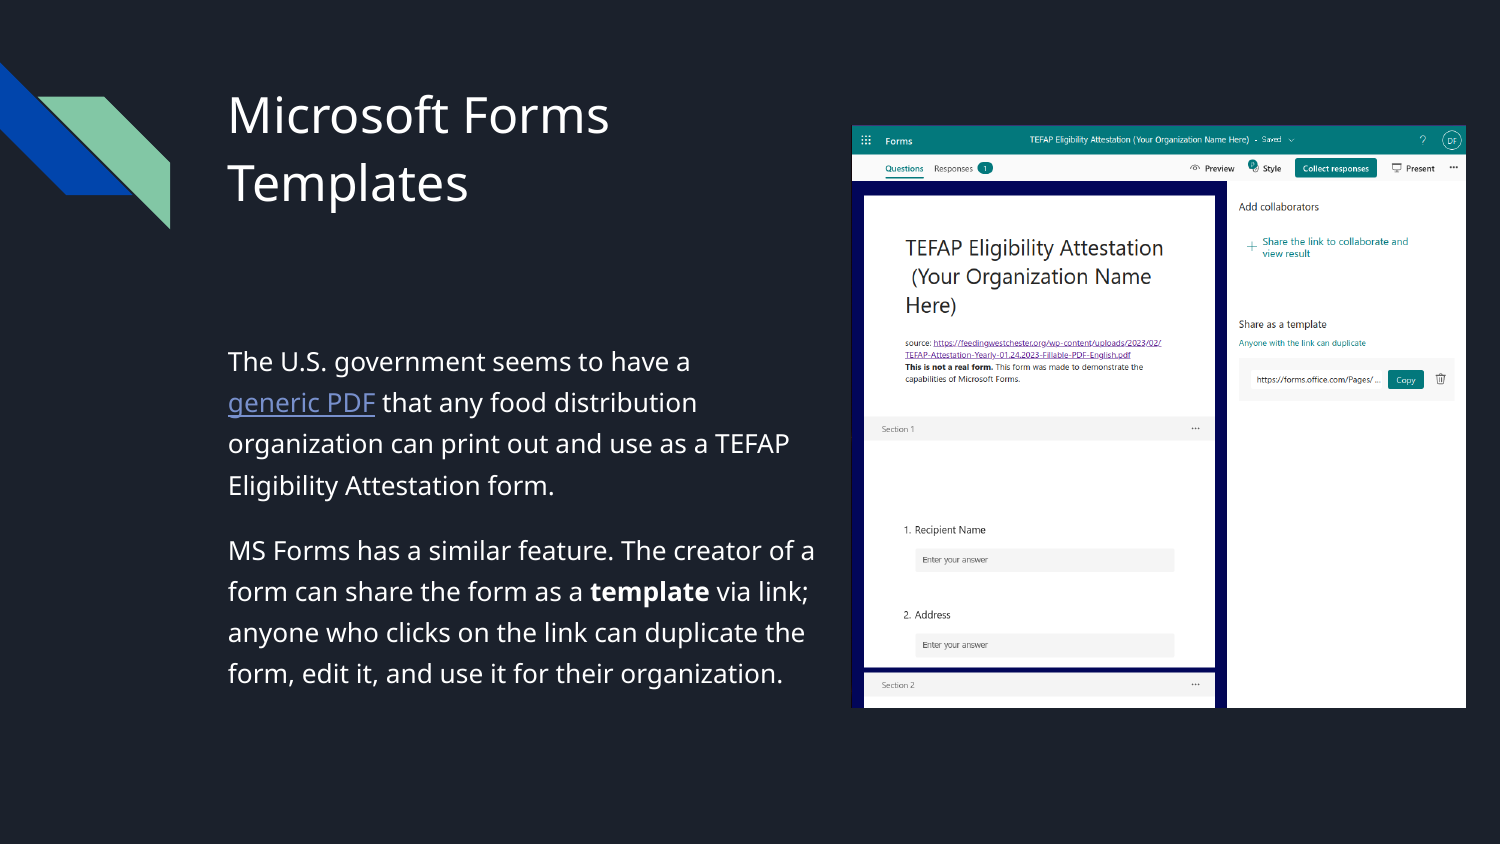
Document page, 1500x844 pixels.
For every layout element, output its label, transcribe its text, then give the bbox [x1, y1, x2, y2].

title Microsoft Forms Templates [212, 64, 836, 310]
picture [851, 125, 1466, 708]
list The U.S. government seems to have a generic PDF that any food distribution organization can print out and use as a TEFAP Eligibility Attestation form. MS Forms has a similar feature. The creator of a form can share the form as a template via link; anyone who clicks on the link can duplicate the form, edit it, and use it for their organization. [212, 323, 836, 720]
